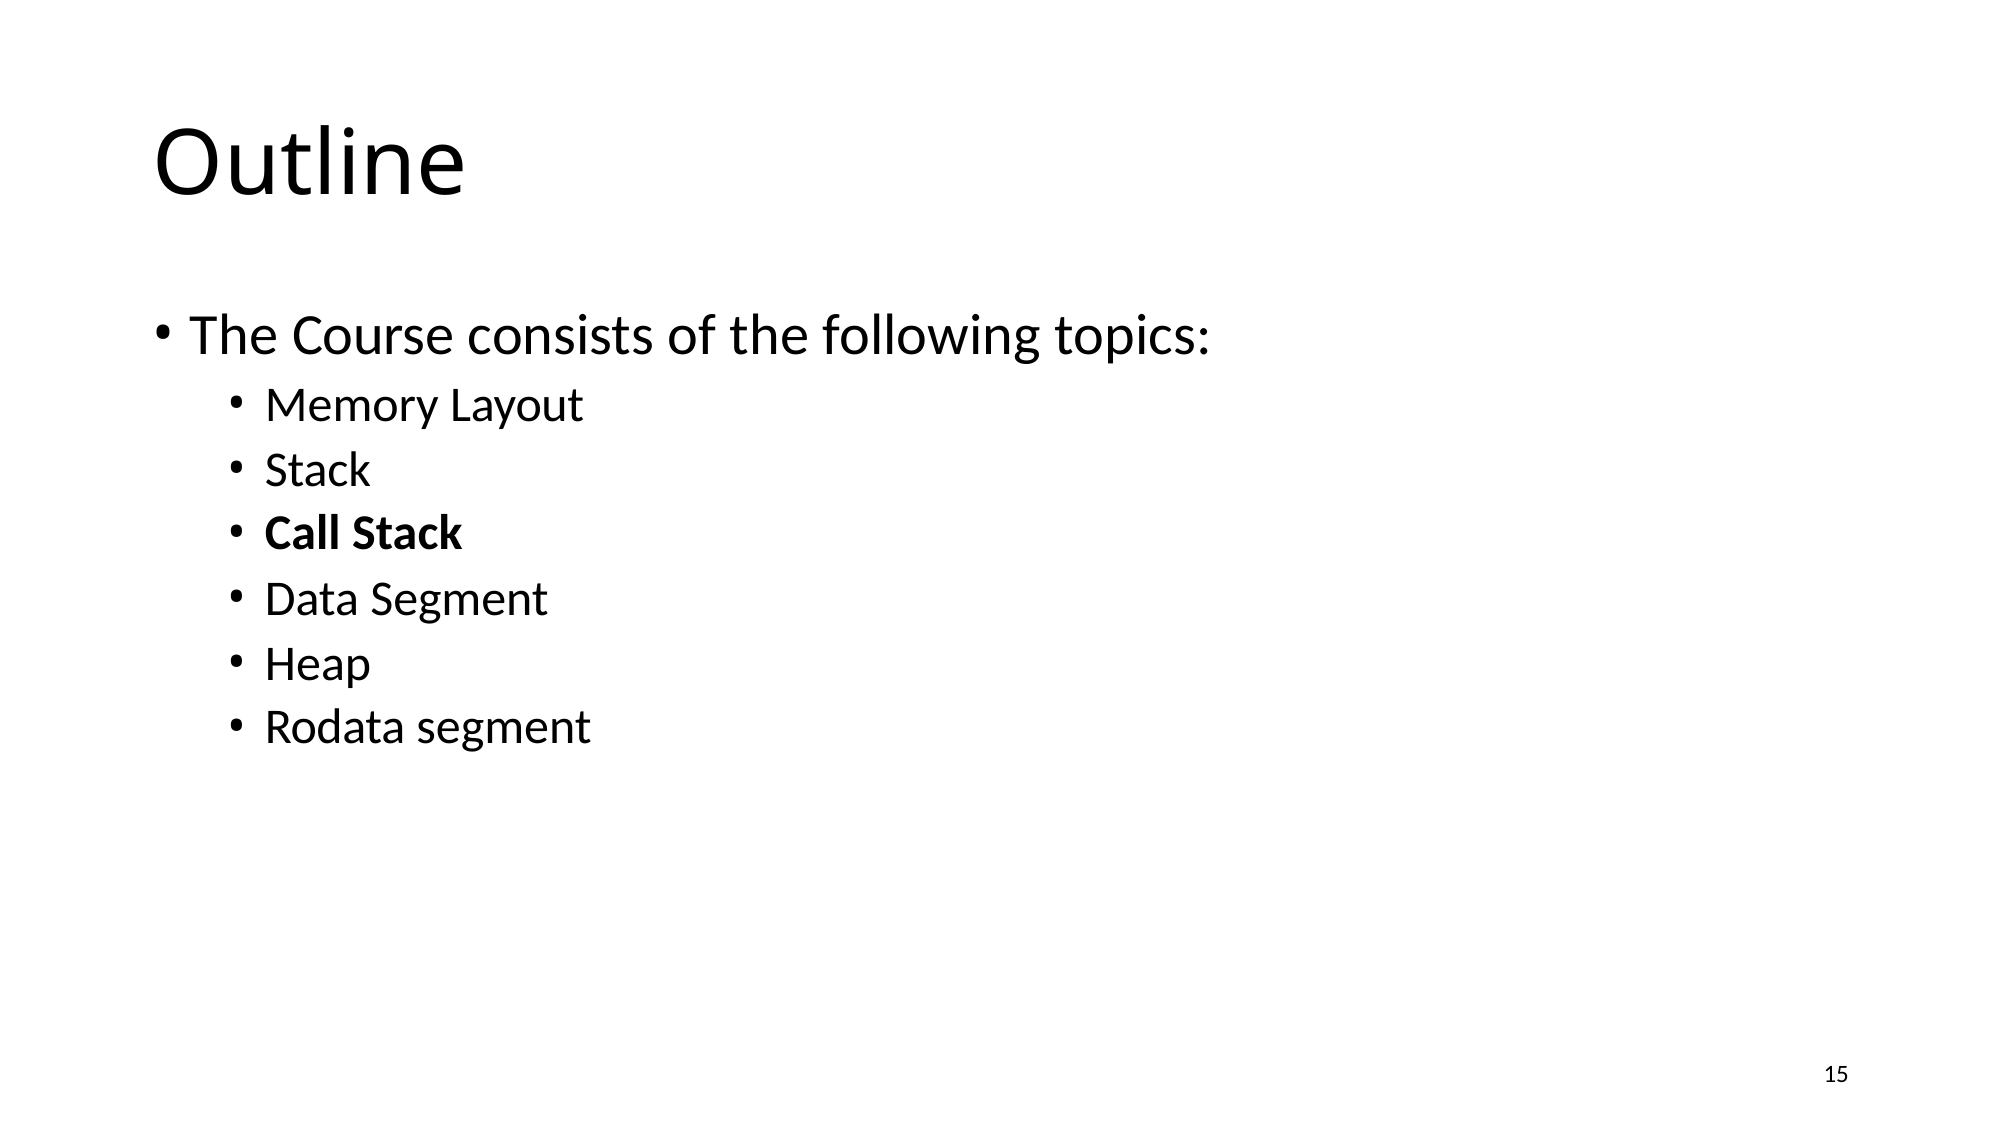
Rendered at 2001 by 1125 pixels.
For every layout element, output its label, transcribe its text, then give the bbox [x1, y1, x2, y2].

title Outline [150, 100, 766, 240]
text_box 15 [1821, 1055, 1851, 1088]
text_box The Course consists of the following topics: Memory Layout Stack Call Stack Data Segment Heap Rodata segment [150, 288, 1215, 754]
